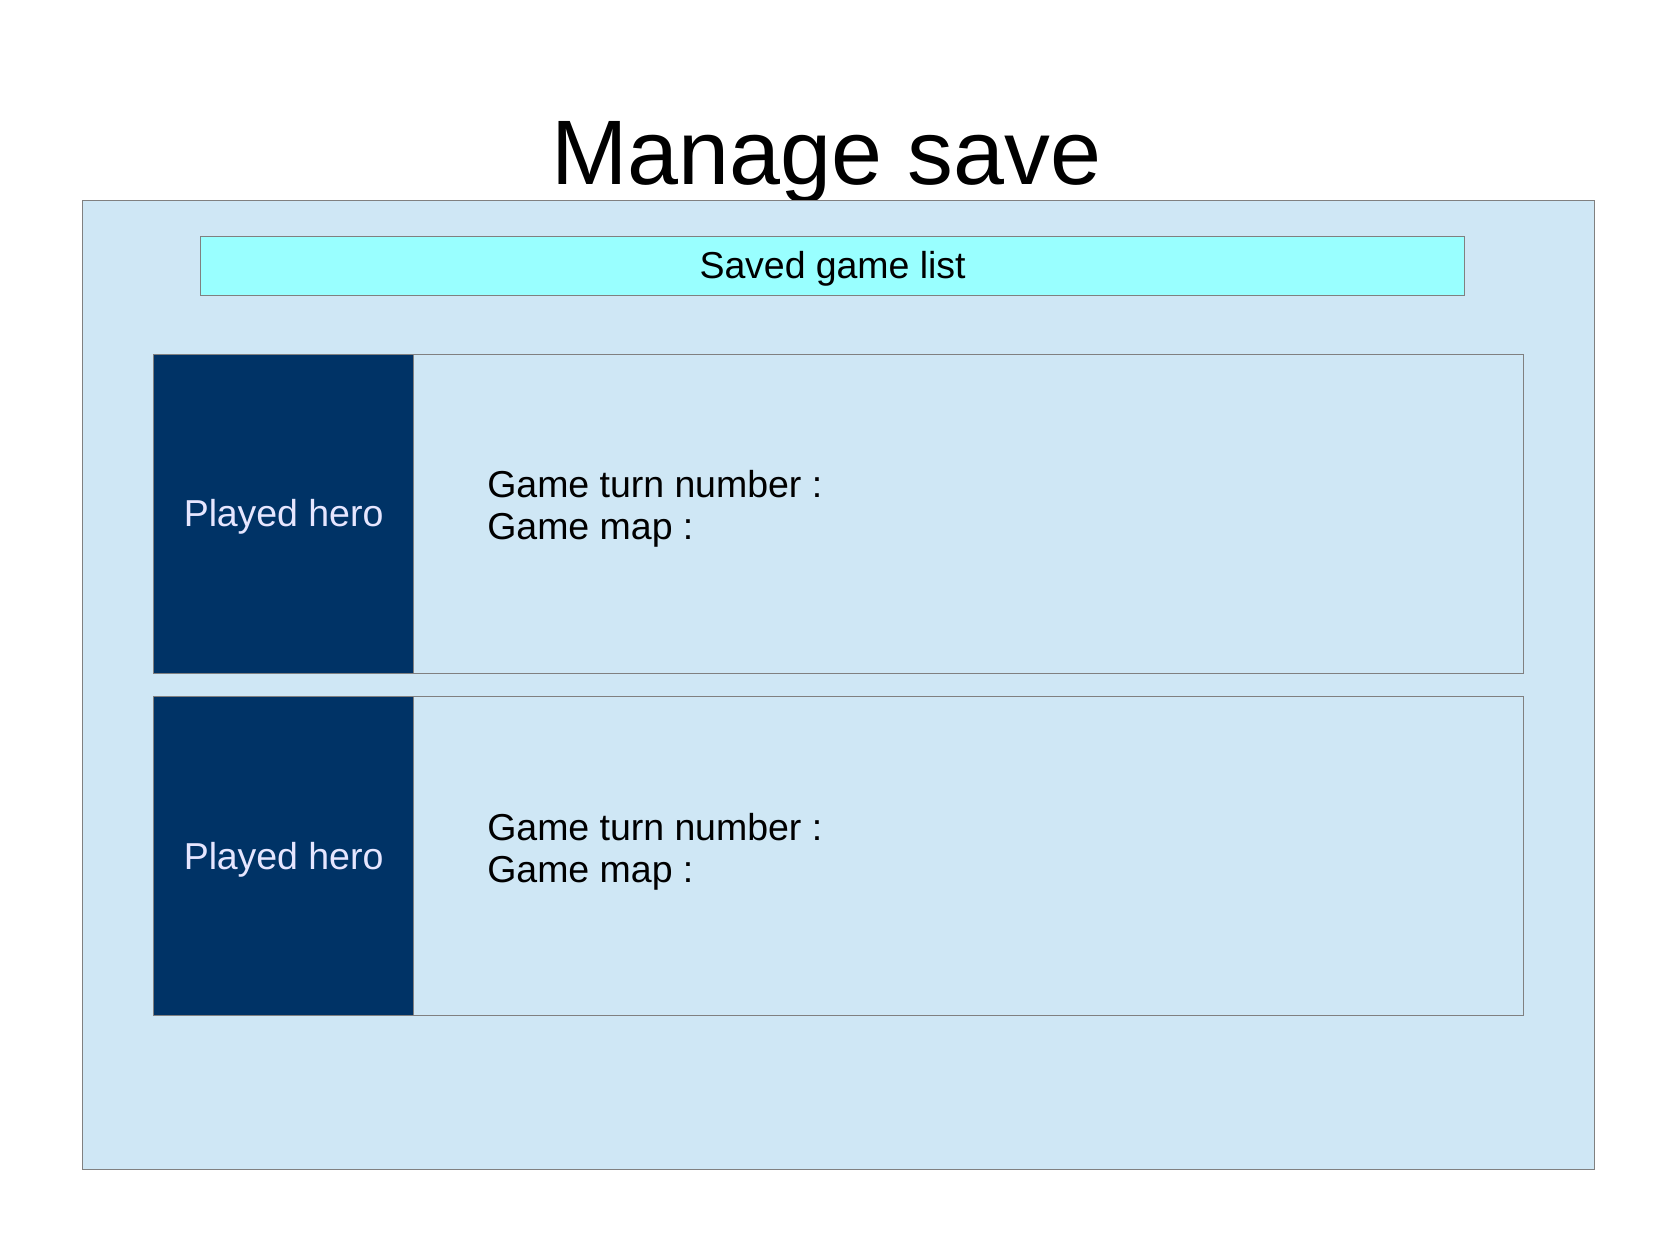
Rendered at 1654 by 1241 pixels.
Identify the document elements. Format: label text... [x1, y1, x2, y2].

text_box Game turn number : Game map : [472, 456, 1477, 556]
text_box [82, 200, 1595, 1170]
text_box Saved game list [200, 236, 1465, 296]
text_box Played hero [153, 696, 414, 1016]
title Manage save [82, 49, 1571, 200]
text_box Game turn number : Game map : [472, 798, 1477, 898]
text_box Played hero [153, 354, 414, 674]
